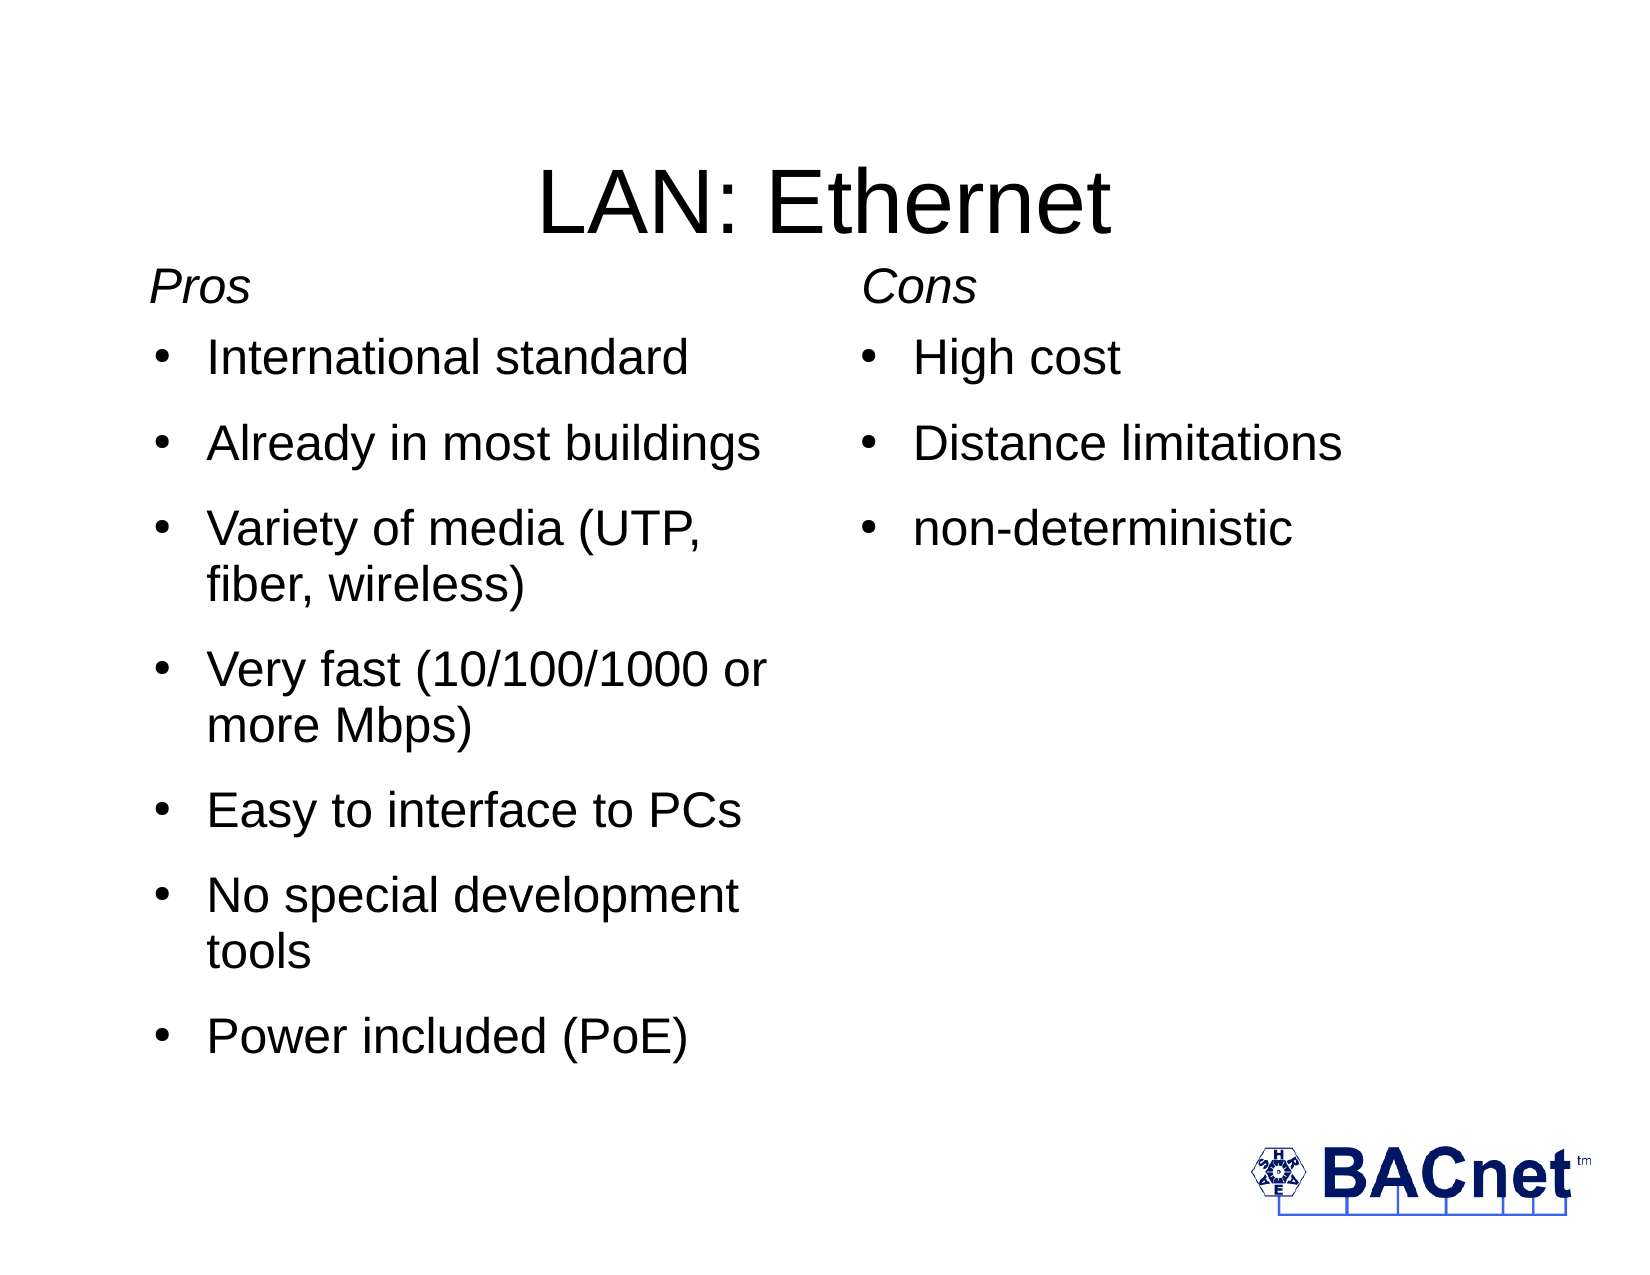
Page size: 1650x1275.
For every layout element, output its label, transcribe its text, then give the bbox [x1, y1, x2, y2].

list High cost Distance limitations non-deterministic [842, 329, 1515, 1079]
picture [1251, 1146, 1591, 1216]
list International standard Already in most buildings Variety of media (UTP, fiber, wireless) Very fast (10/100/1000 or more Mbps) Easy to interface to PCs No special development tools Power included (PoE) [135, 329, 809, 1094]
text_box Cons [846, 250, 1035, 322]
text_box Pros [134, 250, 360, 401]
title LAN: Ethernet [135, 105, 1515, 299]
